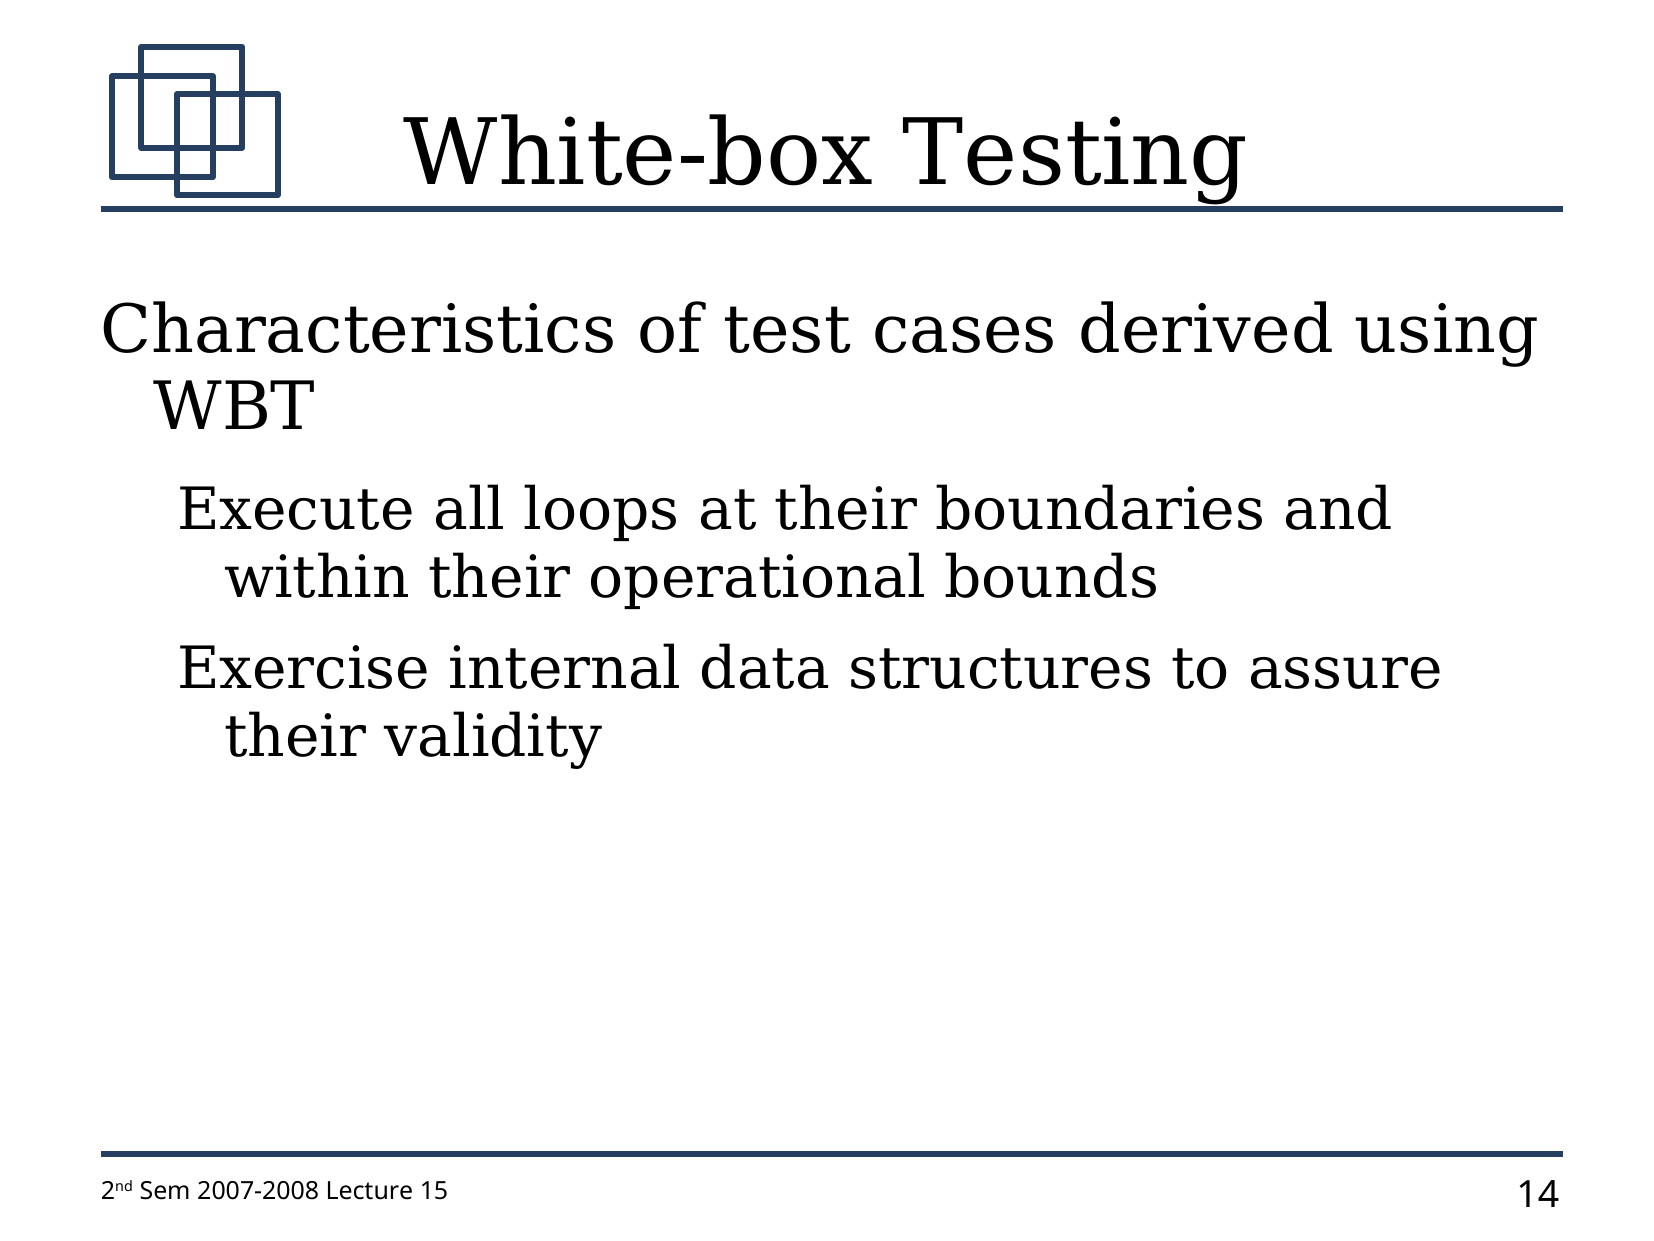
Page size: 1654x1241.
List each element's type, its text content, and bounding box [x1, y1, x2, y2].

list Characteristics of test cases derived using WBT Execute all loops at their boundaries and within their operational bounds Exercise internal data structures to assure their validity [82, 290, 1571, 1109]
title White-box Testing [82, 49, 1571, 257]
